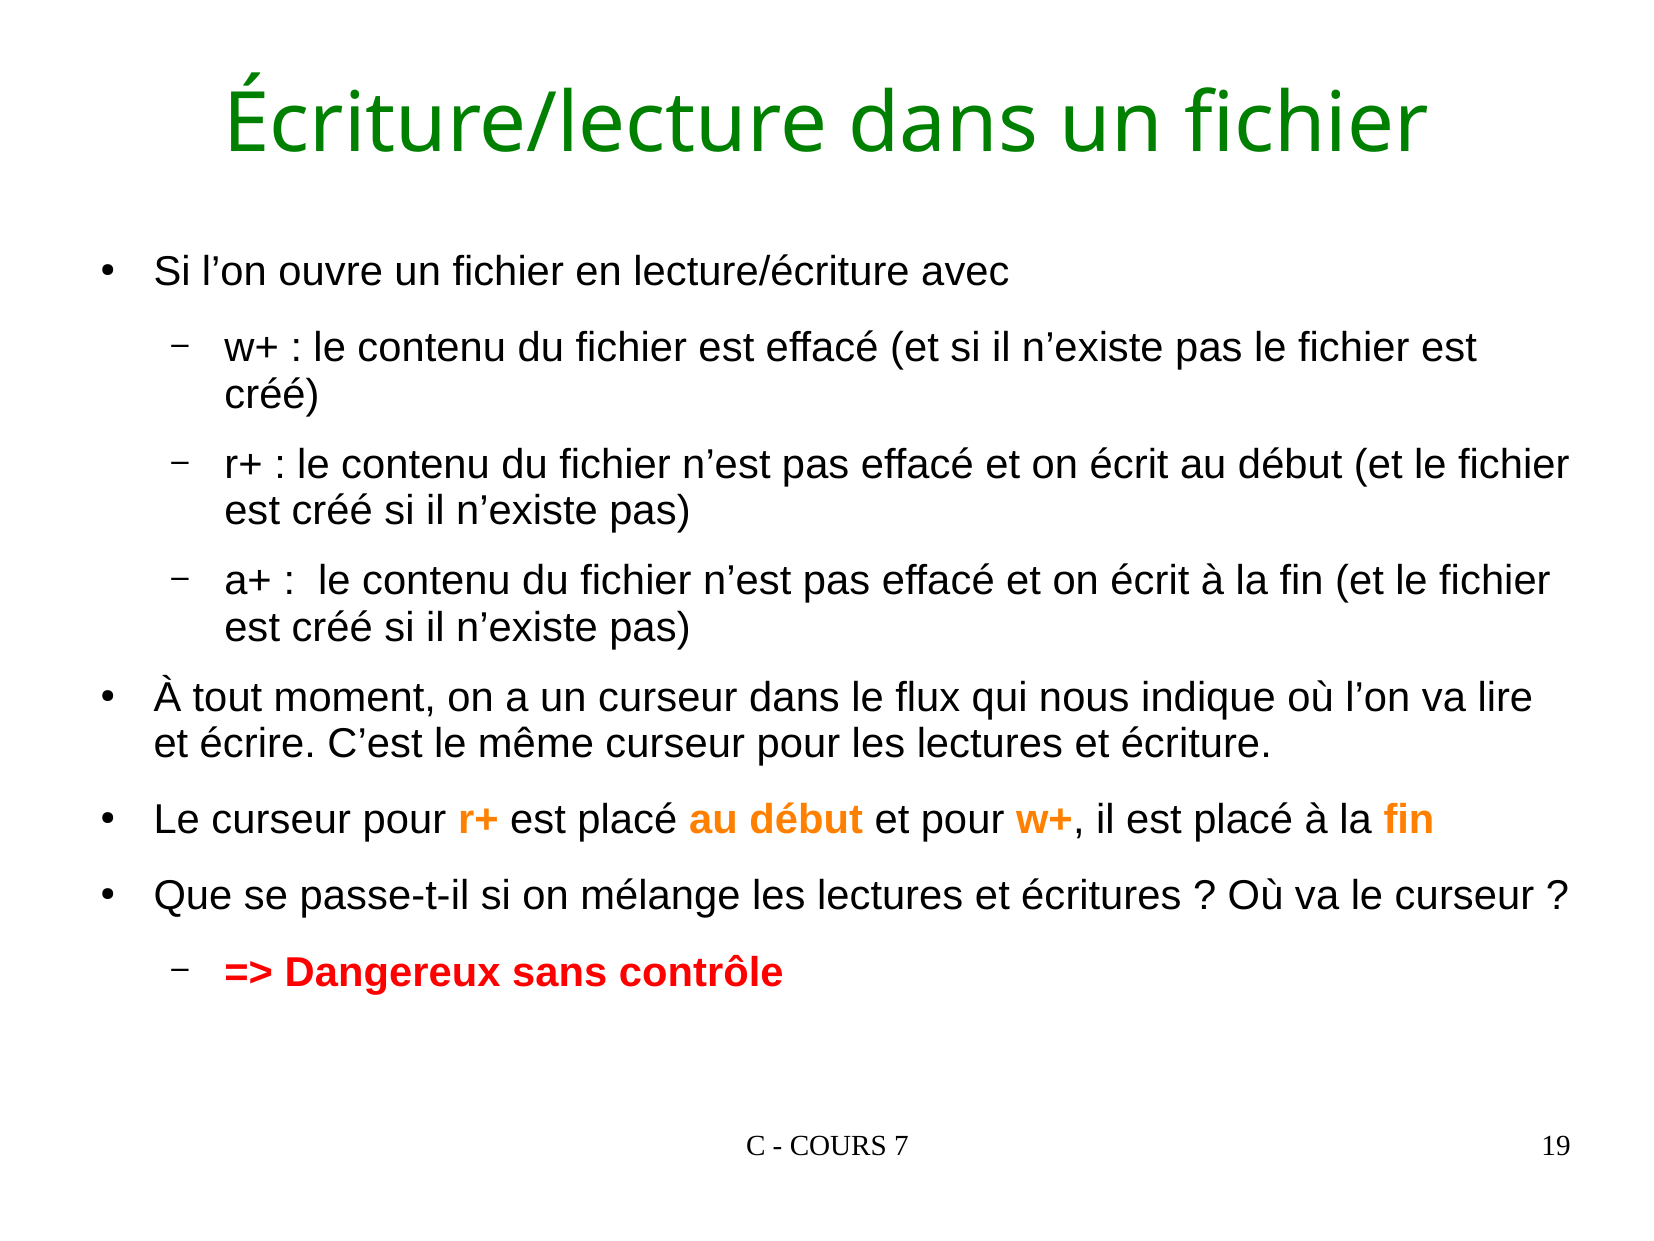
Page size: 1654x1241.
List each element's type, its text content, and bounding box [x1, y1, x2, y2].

list Si l’on ouvre un fichier en lecture/écriture avec w+ : le contenu du fichier est effacé (et si il n’existe pas le fichier est créé) r+ : le contenu du fichier n’est pas effacé et on écrit au début (et le fichier est créé si il n’existe pas) a+ : le contenu du fichier n’est pas effacé et on écrit à la fin (et le fichier est créé si il n’existe pas) À tout moment, on a un curseur dans le flux qui nous indique où l’on va lire et écrire. C’est le même curseur pour les lectures et écriture. Le curseur pour r+ est placé au début et pour w+, il est placé à la fin Que se passe-t-il si on mélange les lectures et écritures ? Où va le curseur ? => Dangereux sans contrôle [82, 248, 1571, 1063]
title Écriture/lecture dans un fichier [82, 49, 1571, 189]
